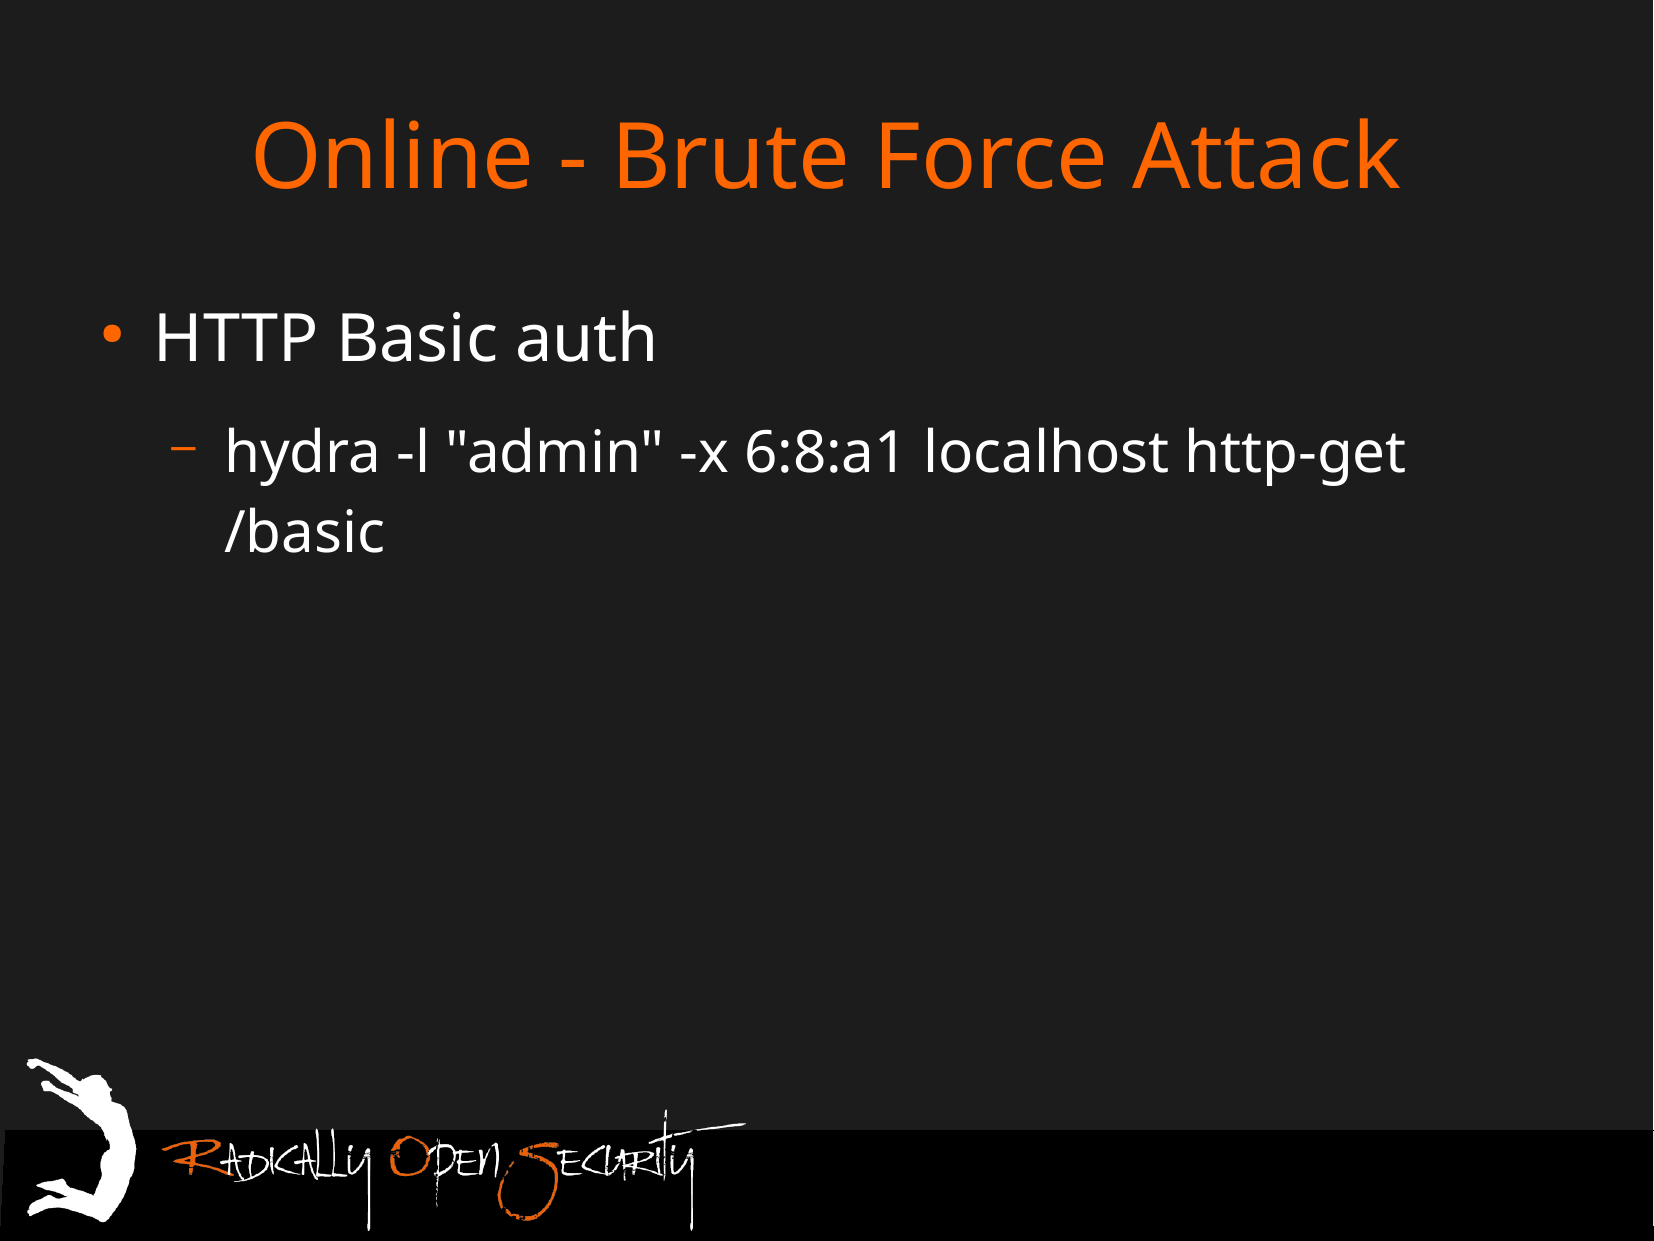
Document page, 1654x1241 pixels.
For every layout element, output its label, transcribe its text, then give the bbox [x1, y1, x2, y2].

title Online - Brute Force Attack [82, 49, 1571, 257]
list HTTP Basic auth hydra -l "admin" -x 6:8:a1 localhost http-get /basic [82, 290, 1571, 1010]
picture [0, 1022, 778, 1241]
